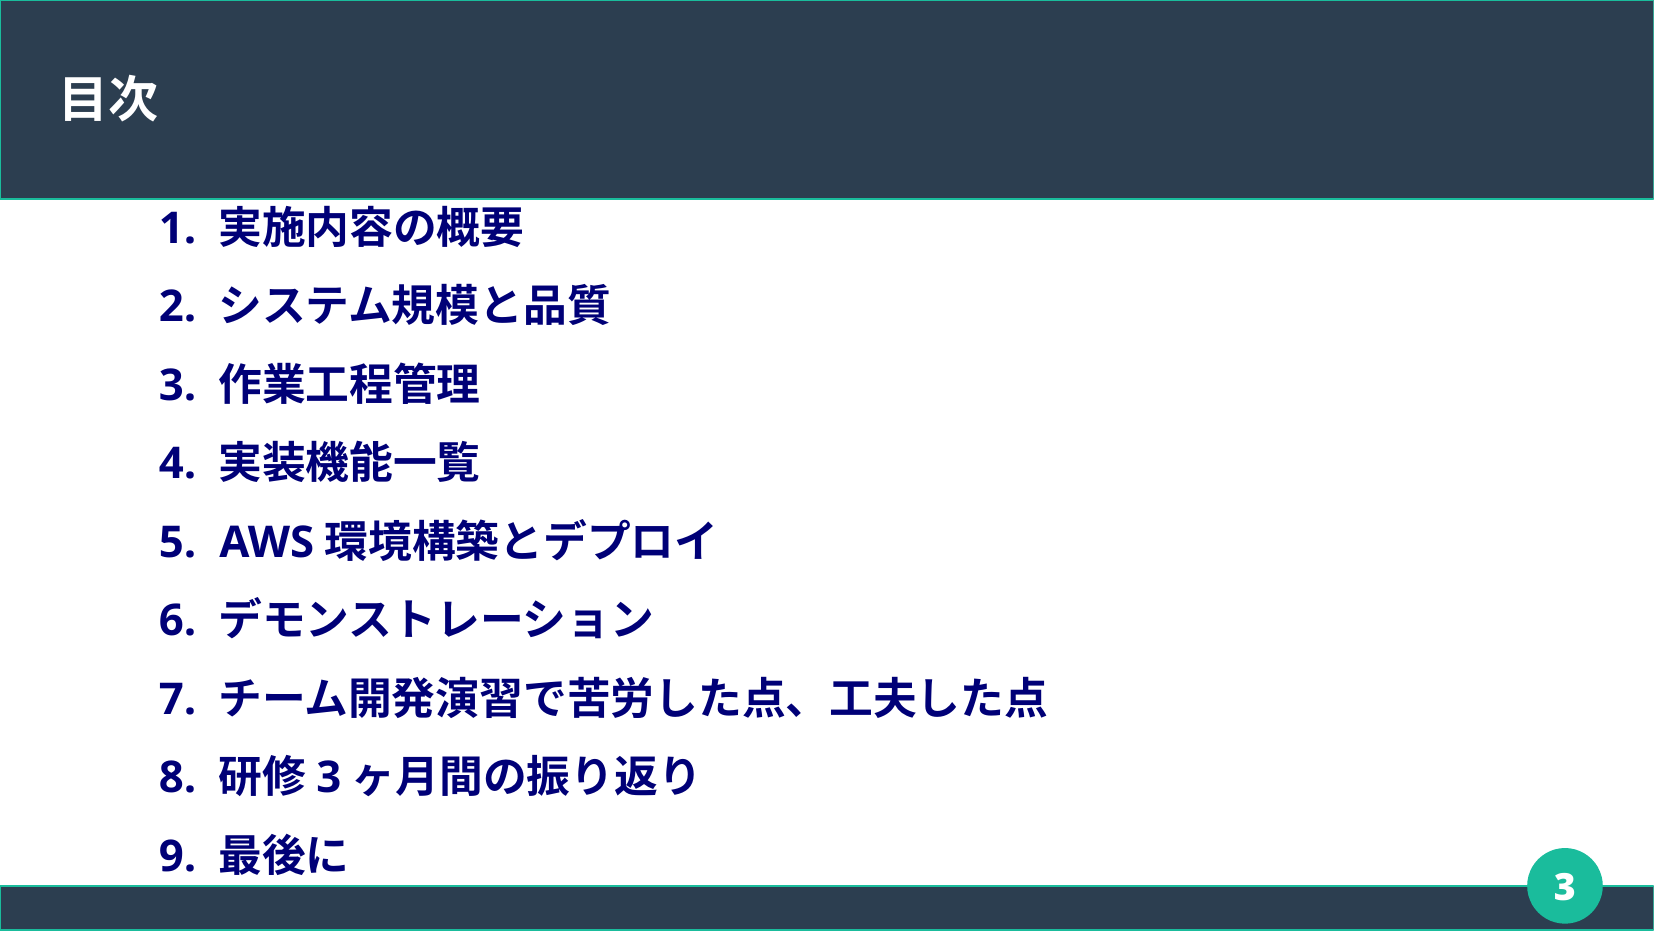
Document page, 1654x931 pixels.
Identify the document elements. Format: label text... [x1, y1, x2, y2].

text_box 1. 実施内容の概要 2. システム規模と品質 3. 作業工程管理 4. 実装機能一覧 5. AWS環境構築とデプロイ 6. デモンストレーション 7. チーム開発演習で苦労した点、工夫した点 8. 研修3ヶ月間の振り返り 9. 最後に [74, 199, 1551, 884]
title 目次 [59, 37, 1595, 156]
